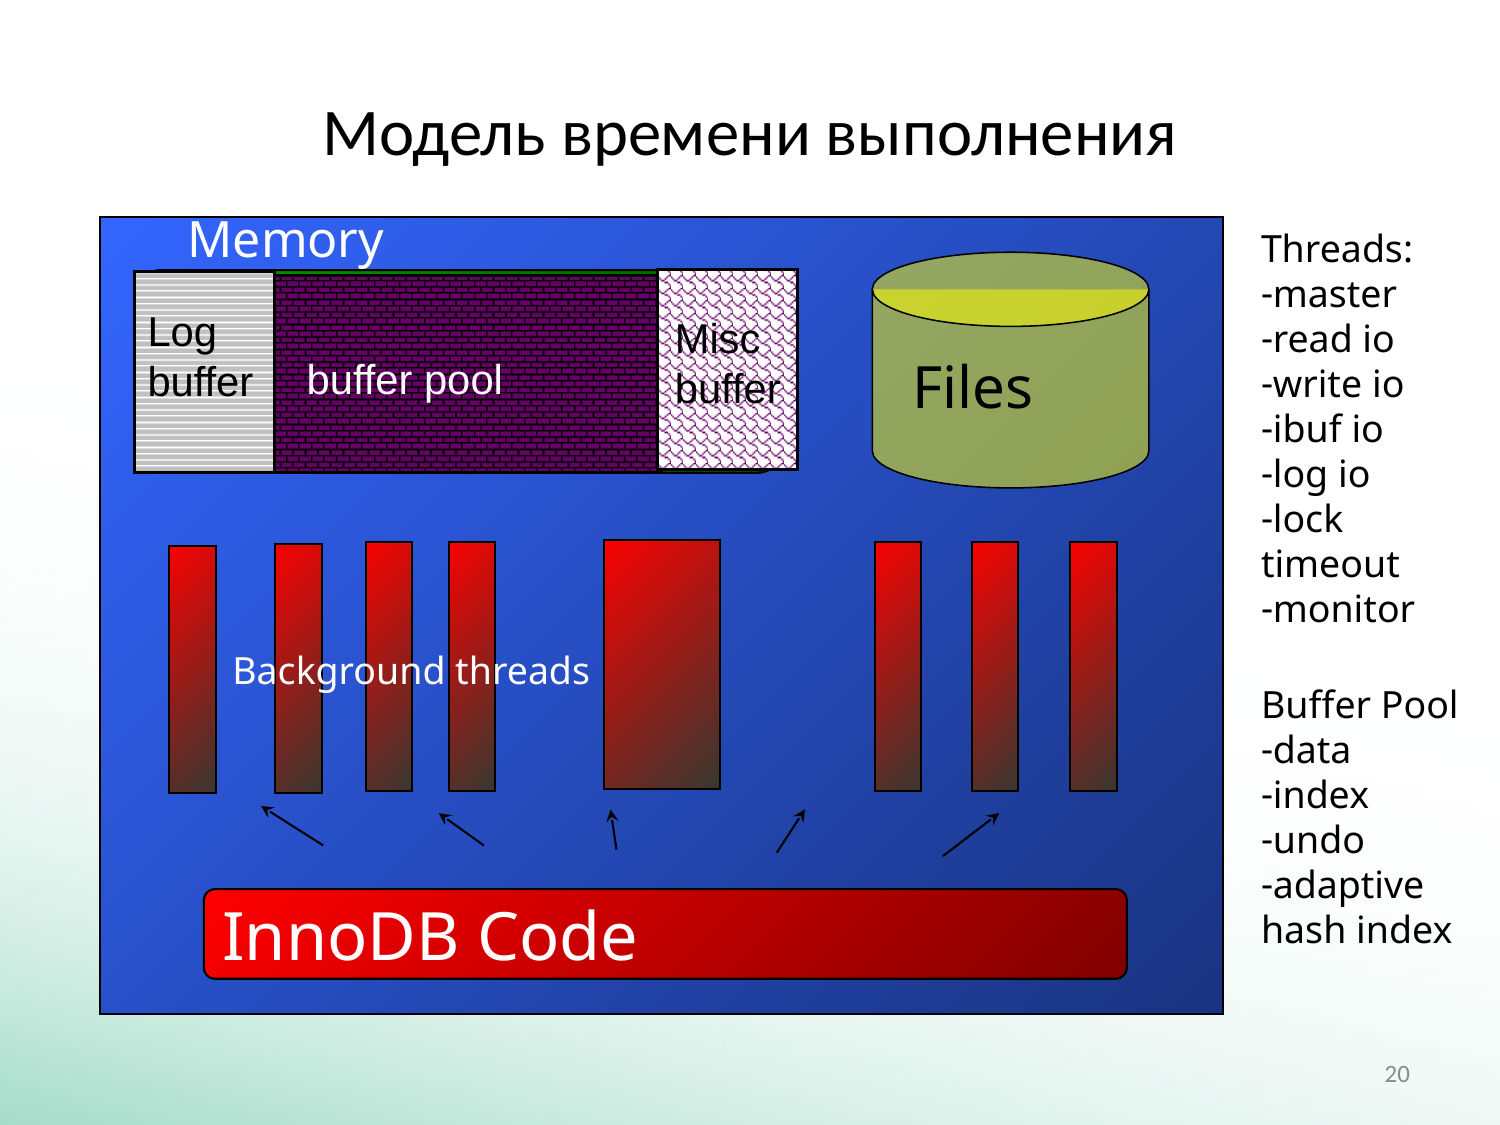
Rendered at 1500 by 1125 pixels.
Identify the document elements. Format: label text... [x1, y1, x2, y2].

text_box buffer pool [291, 345, 647, 411]
text_box Log buffer [132, 296, 334, 413]
text_box Threads: master read io write io ibuf io log io lock timeout monitor Buffer Pool data index undo adaptive hash index [1245, 217, 1500, 959]
text_box Misc buffer [659, 303, 861, 420]
text_box InnoDB Code [203, 889, 1127, 979]
title Модель времени выполнения [75, 45, 1426, 233]
text_box [99, 217, 1223, 1015]
text_box Memory [172, 199, 750, 275]
picture [0, 0, 1500, 1125]
text_box Background threads [217, 639, 1111, 700]
text_box Files [897, 342, 1136, 428]
